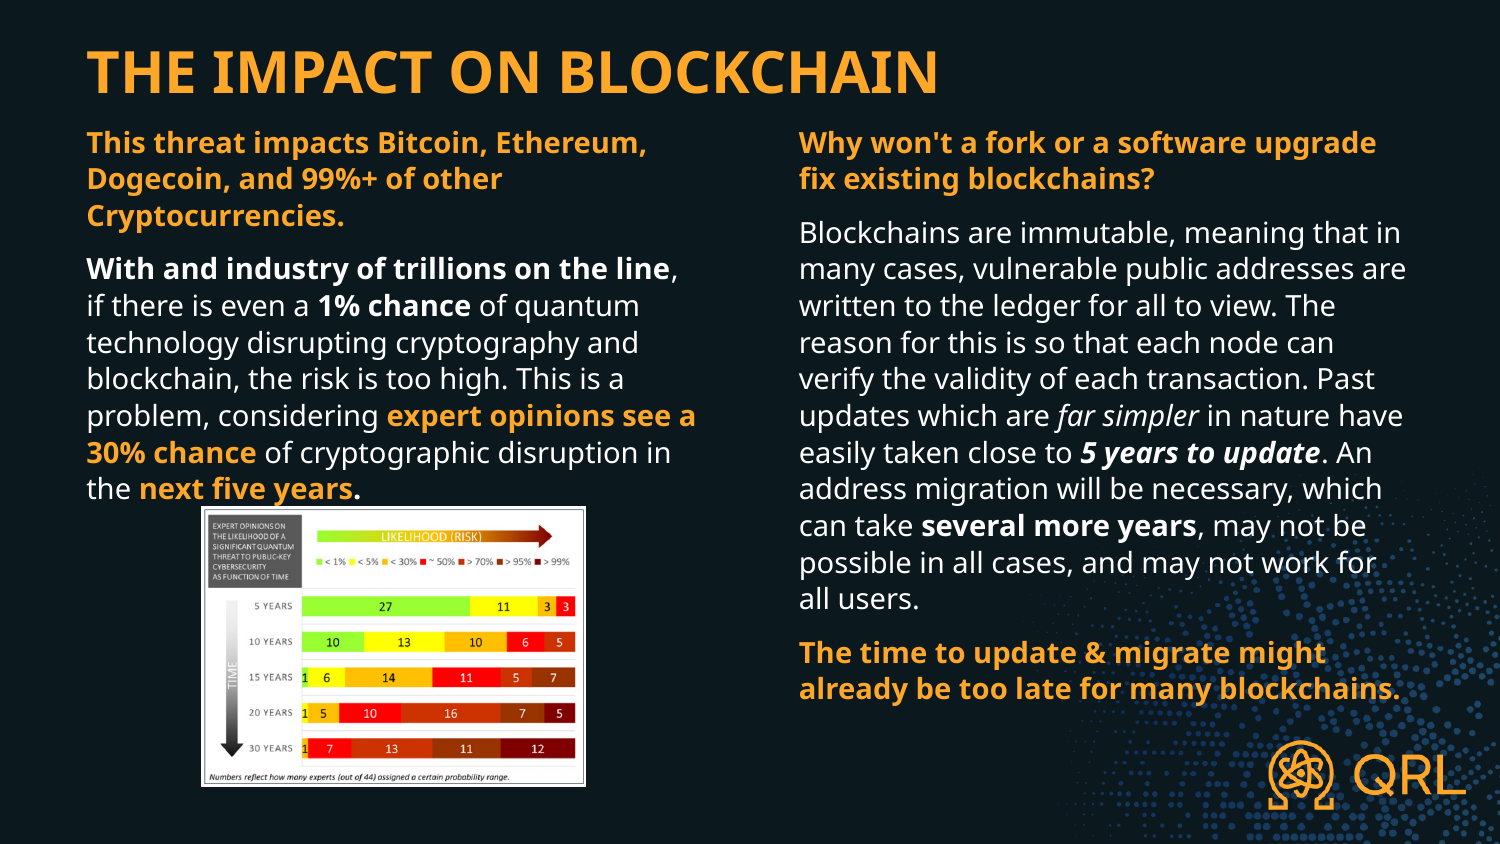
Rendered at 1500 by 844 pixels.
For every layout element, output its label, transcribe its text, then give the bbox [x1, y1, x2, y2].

list Why won't a fork or a software upgrade fix existing blockchains? Blockchains are immutable, meaning that in many cases, vulnerable public addresses are written to the ledger for all to view. The reason for this is so that each node can verify the validity of each transaction. Past updates which are far simpler in nature have easily taken close to 5 years to update. An address migration will be necessary, which can take several more years, may not be possible in all cases, and may not work for all users. The time to update & migrate might already be too late for many blockchains. [787, 116, 1425, 675]
title THE IMPACT ON BLOCKCHAIN [75, 0, 1425, 152]
list This threat impacts Bitcoin, Ethereum, Dogecoin, and 99%+ of other Cryptocurrencies. With and industry of trillions on the line, if there is even a 1% chance of quantum technology disrupting cryptography and blockchain, the risk is too high. This is a problem, considering expert opinions see a 30% chance of cryptographic disruption in the next five years. [75, 116, 713, 603]
picture [0, 0, 1500, 844]
